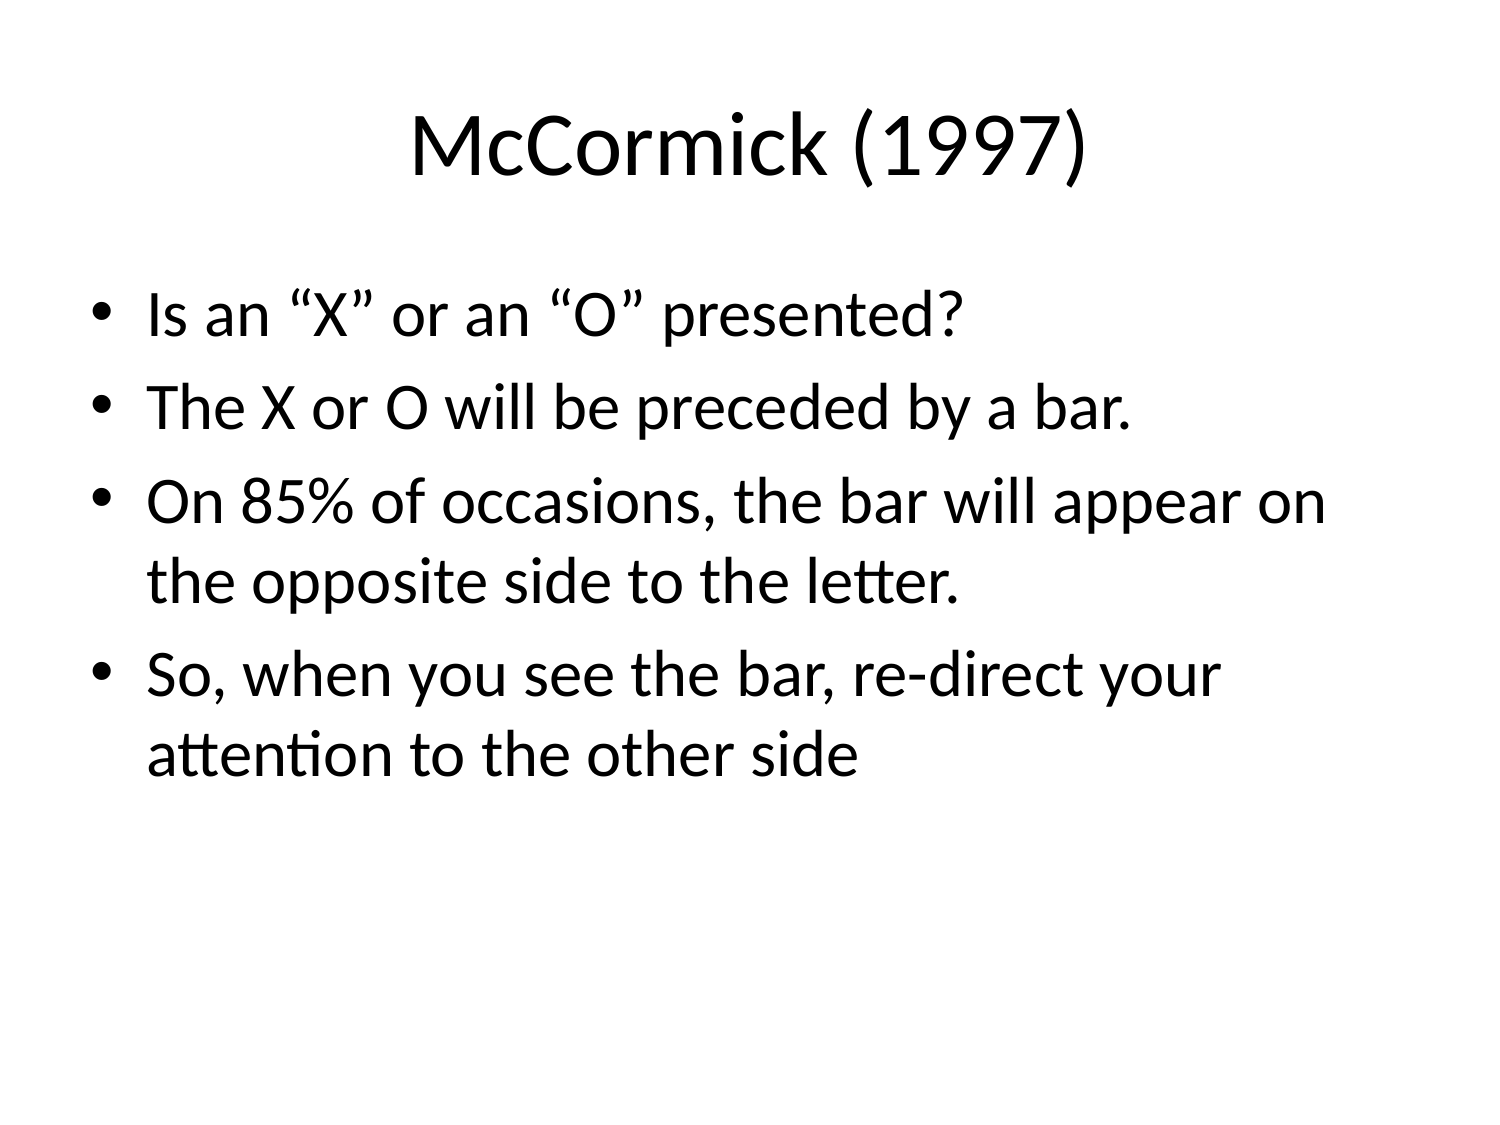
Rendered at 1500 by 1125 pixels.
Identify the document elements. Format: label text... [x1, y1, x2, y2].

title McCormick (1997) [75, 45, 1425, 233]
list Is an “X” or an “O” presented? The X or O will be preceded by a bar. On 85% of occasions, the bar will appear on the opposite side to the letter. So, when you see the bar, re-direct your attention to the other side [75, 262, 1425, 1005]
